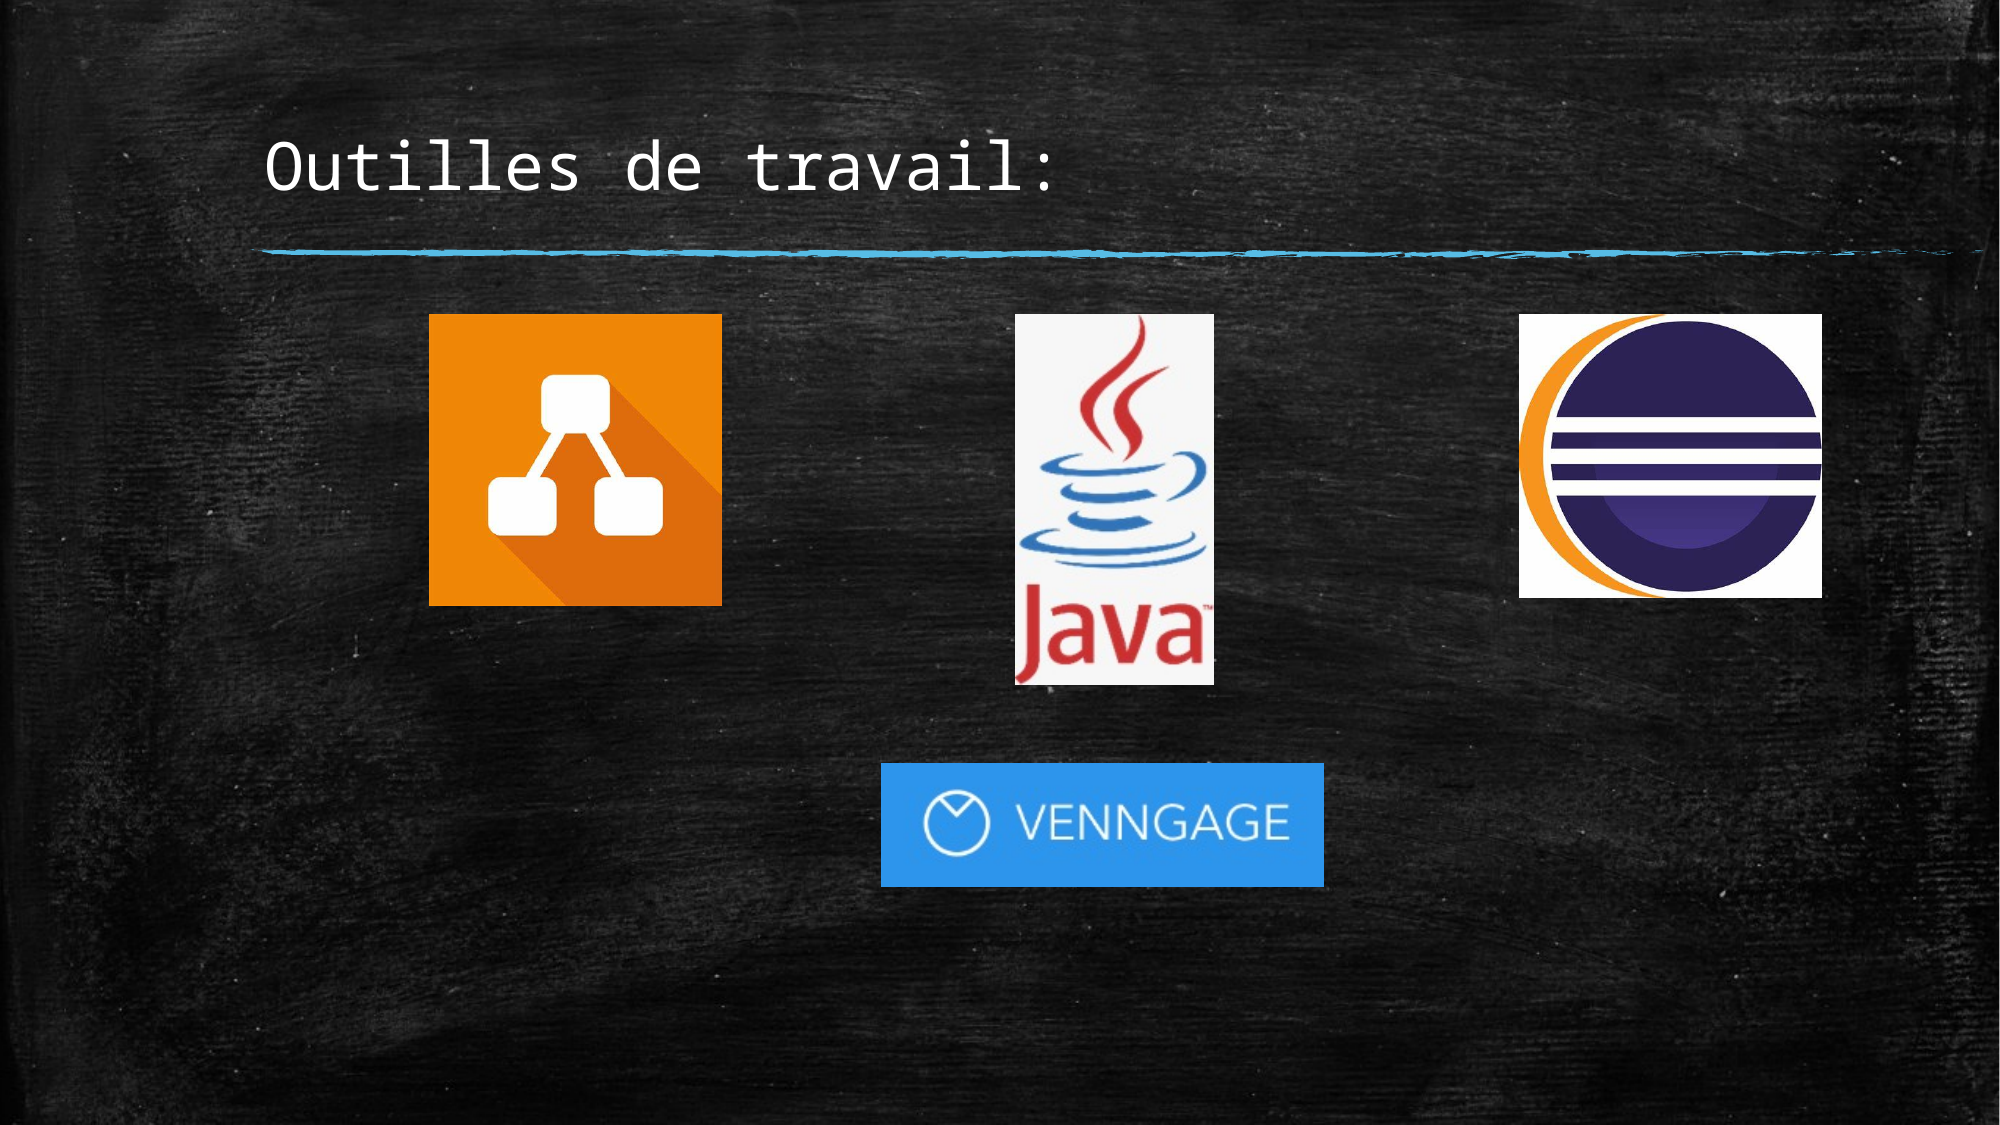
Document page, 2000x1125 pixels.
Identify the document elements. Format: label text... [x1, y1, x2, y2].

picture [1519, 314, 1822, 598]
picture [881, 763, 1324, 887]
picture [1015, 314, 1214, 685]
picture [429, 314, 722, 606]
title Outilles de travail: [249, 45, 1788, 213]
